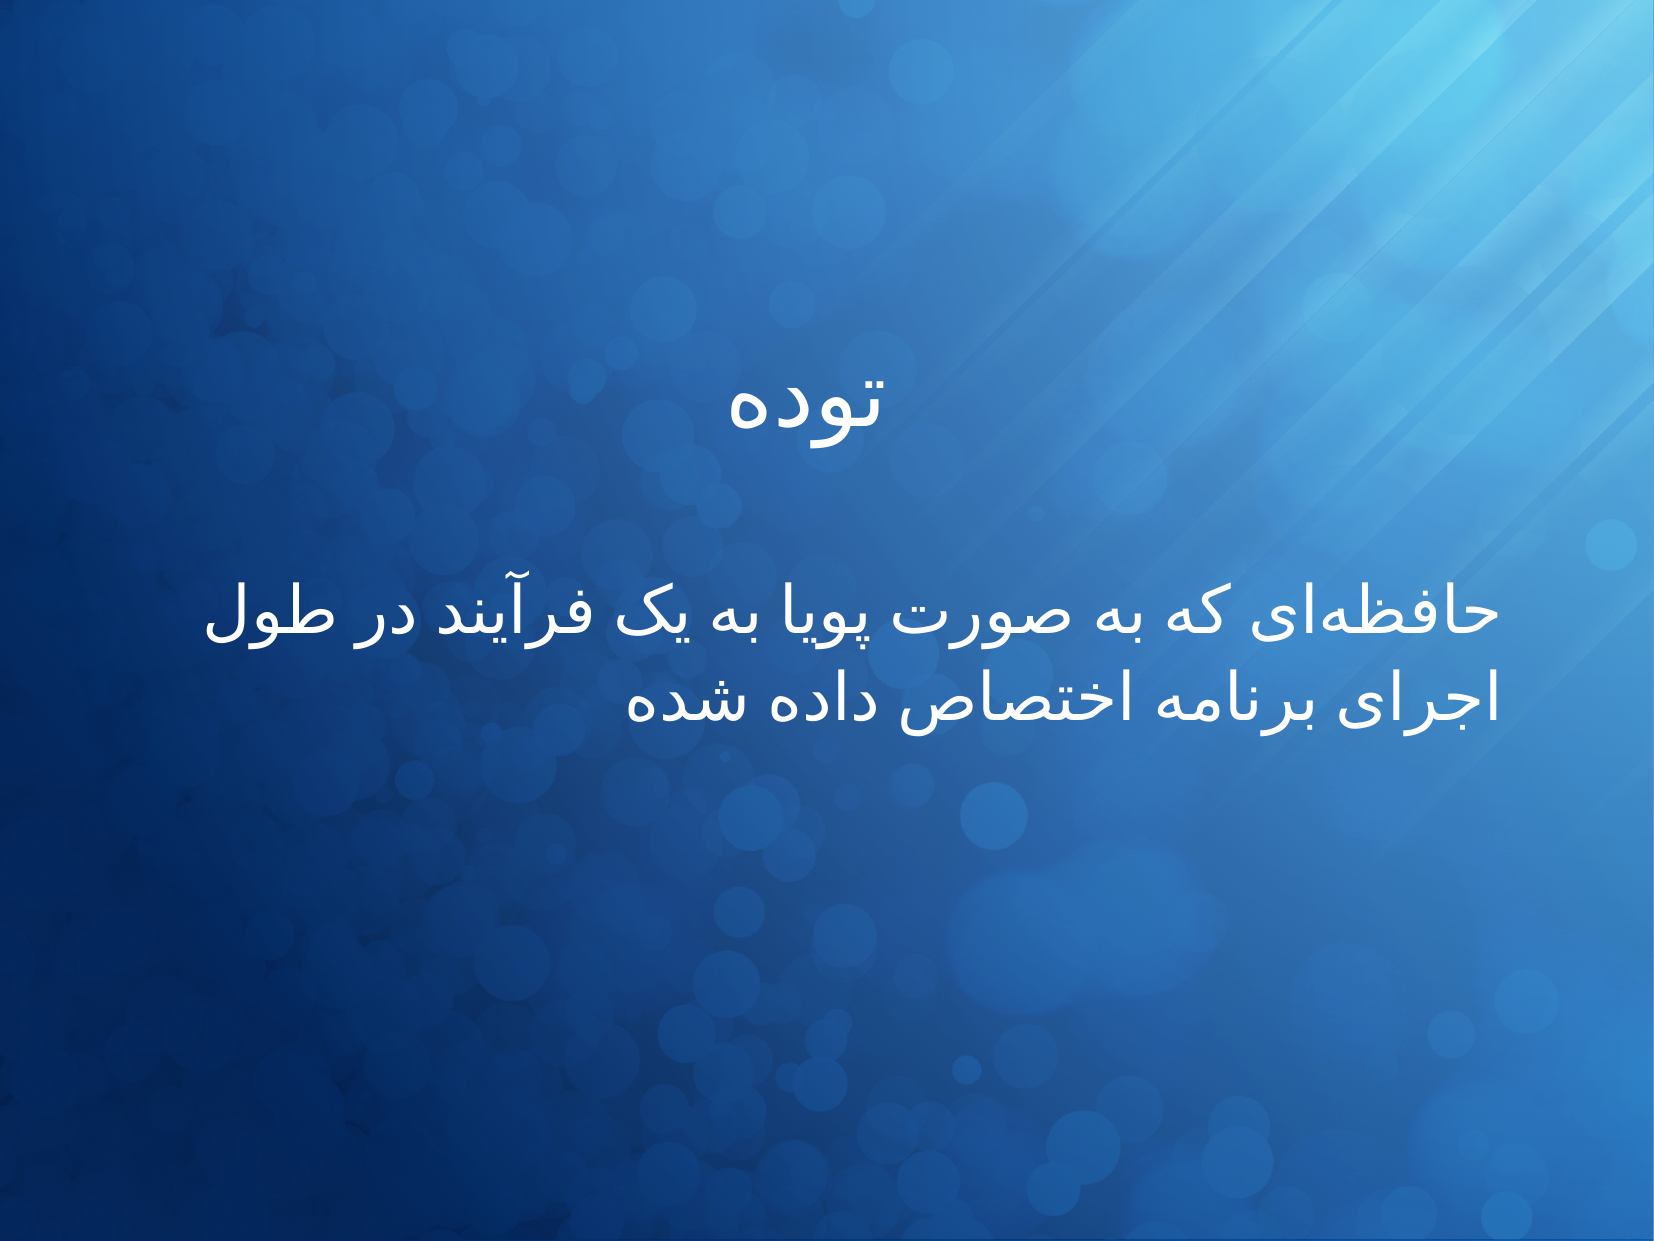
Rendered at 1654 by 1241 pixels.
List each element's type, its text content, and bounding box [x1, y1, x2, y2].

list حافظه‌ای که به صورت پویا به یک فرآیند در طول اجرای برنامه اختصاص داده شده [122, 573, 1576, 938]
title توده [112, 319, 1501, 488]
picture [0, 0, 1654, 1241]
